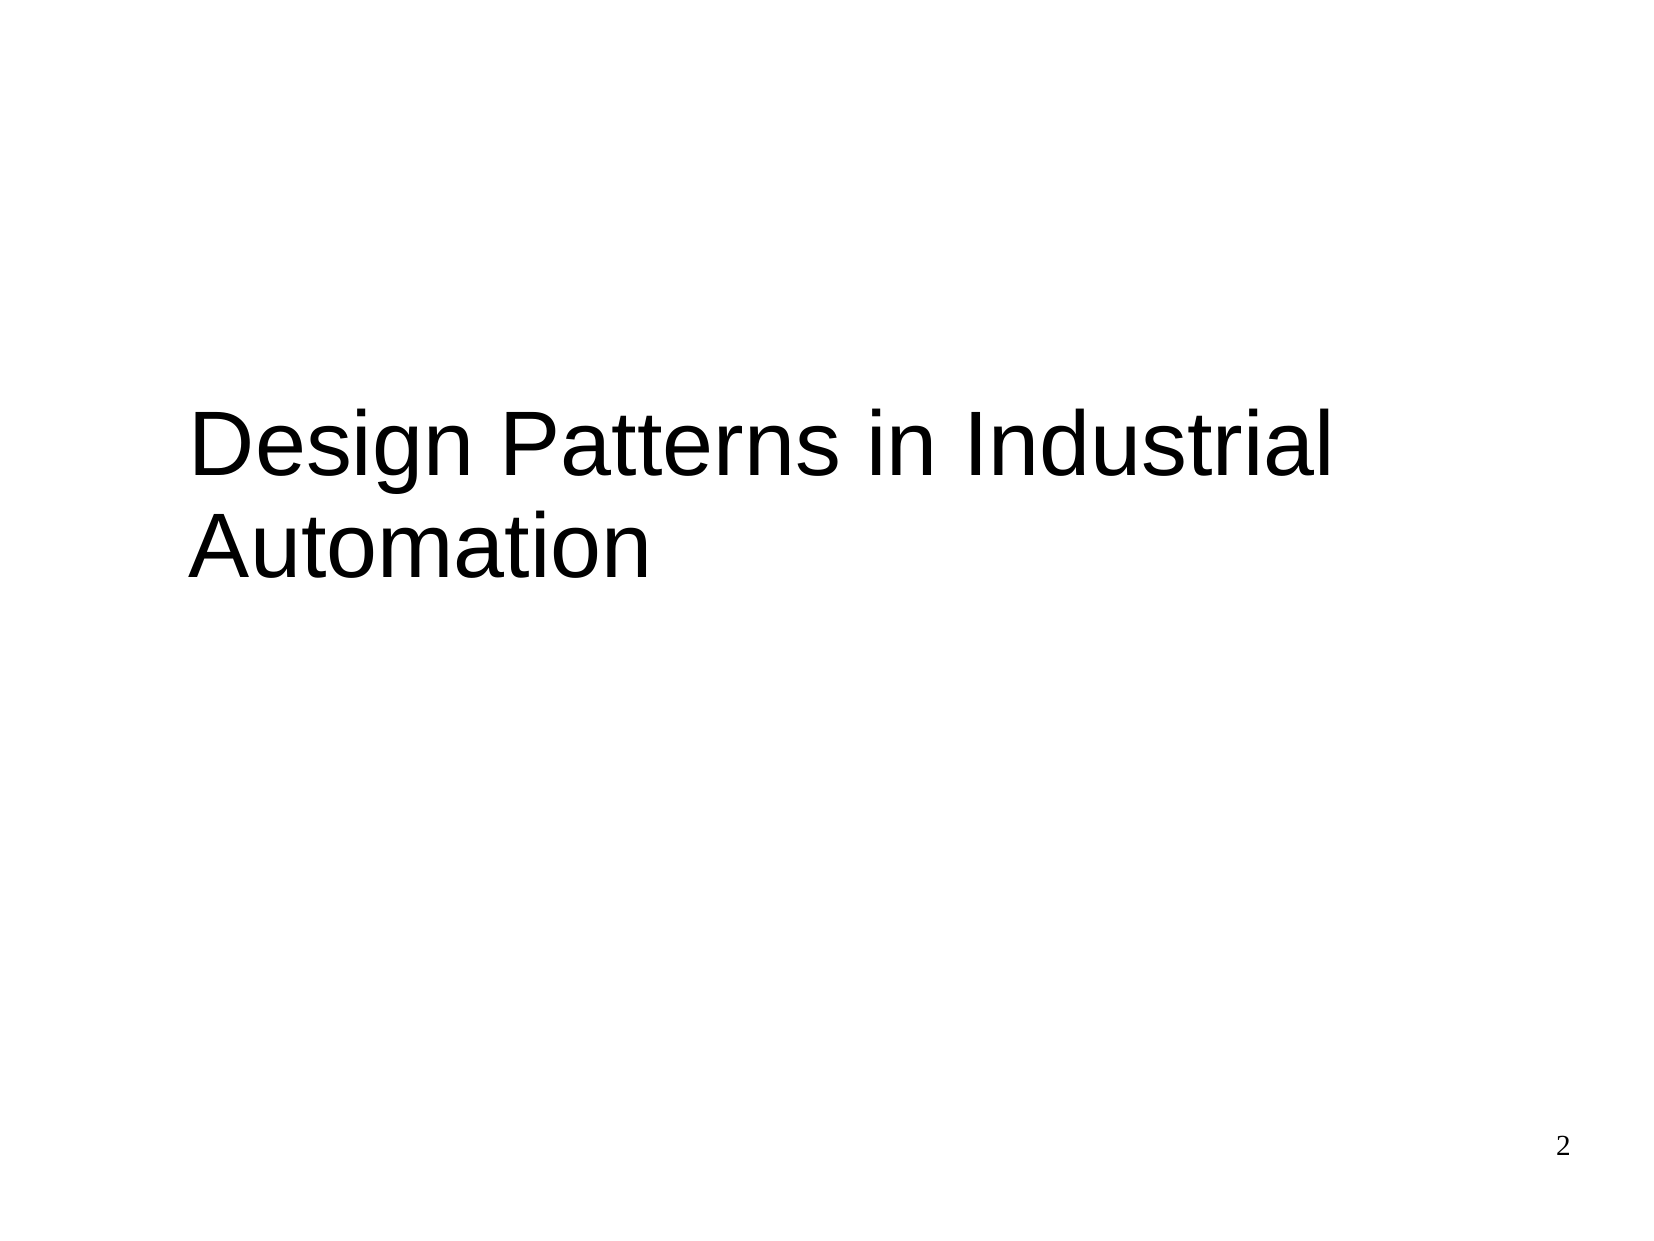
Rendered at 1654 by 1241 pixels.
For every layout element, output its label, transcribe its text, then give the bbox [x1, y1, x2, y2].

list Design Patterns in Industrial Automation [118, 392, 1607, 798]
